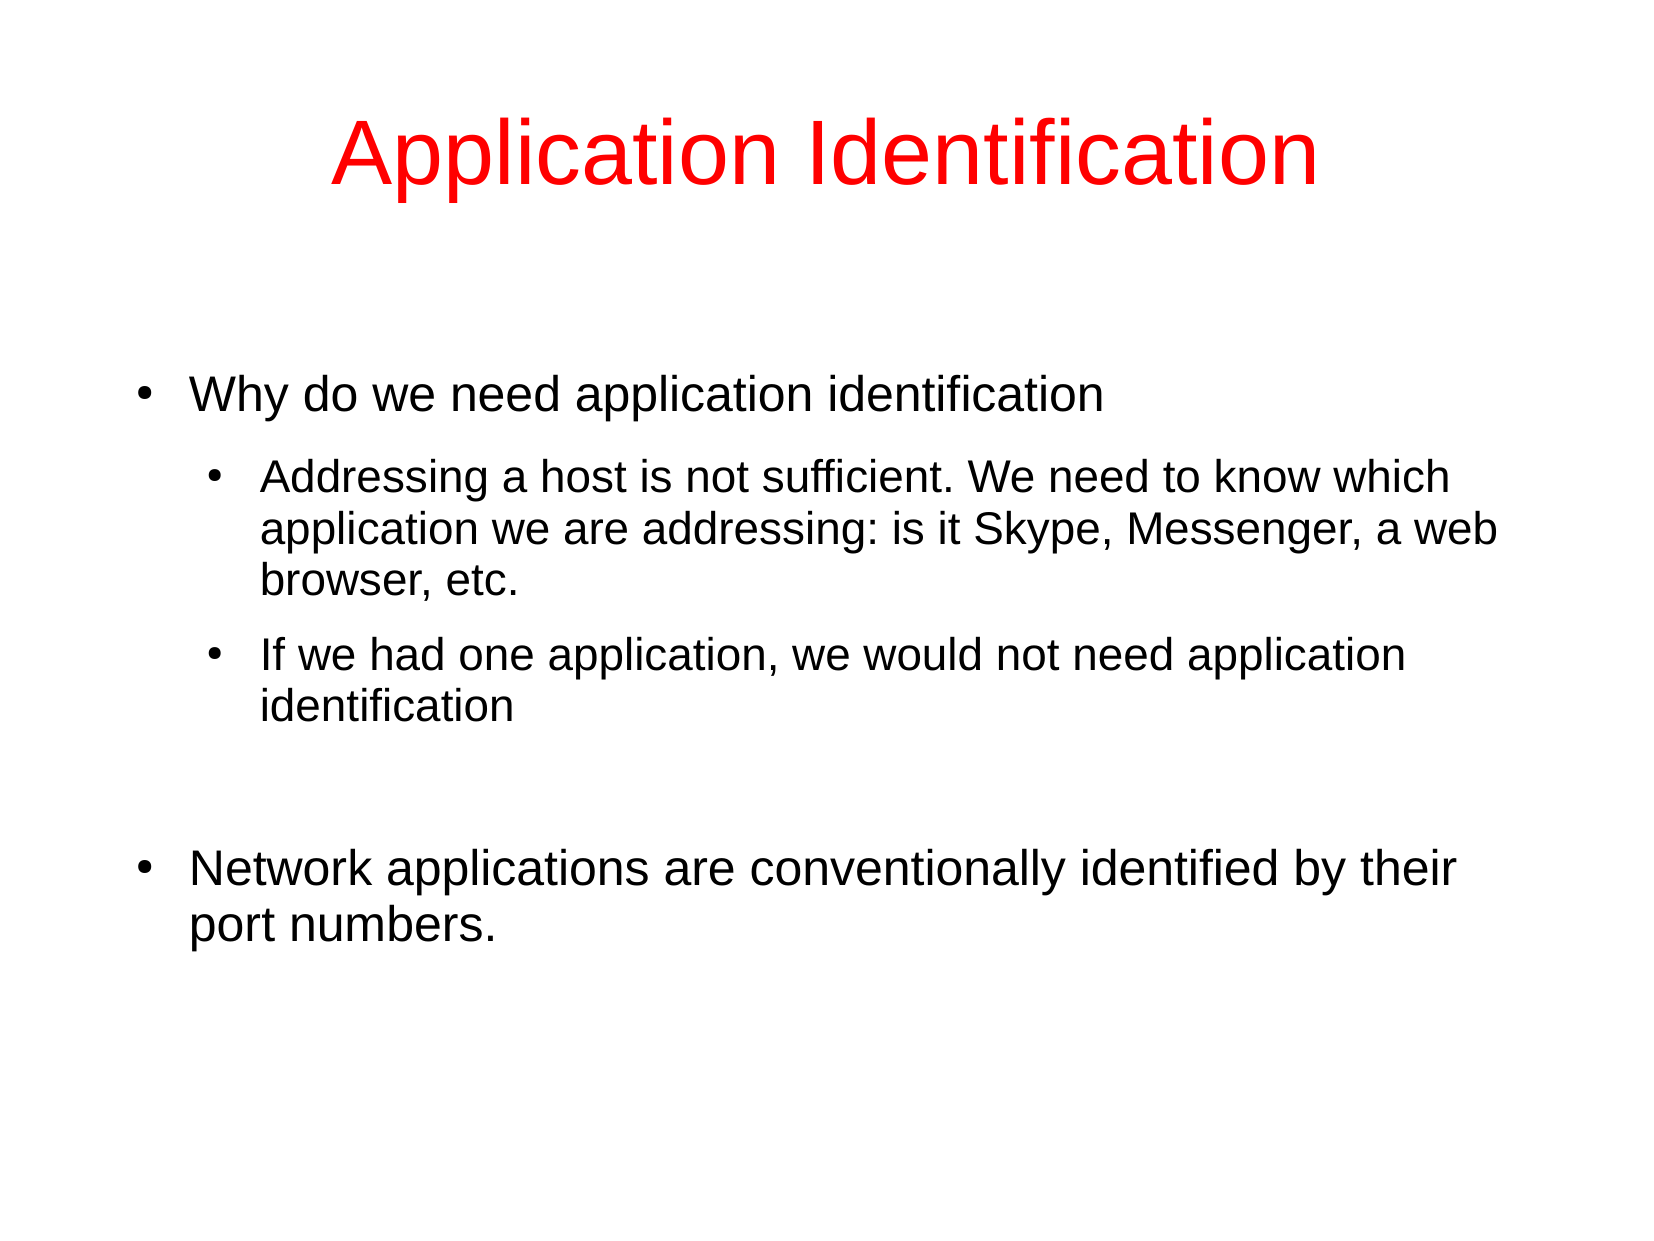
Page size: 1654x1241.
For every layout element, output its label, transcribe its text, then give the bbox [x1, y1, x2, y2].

title Application Identification [82, 49, 1571, 257]
list Why do we need application identification Addressing a host is not sufficient. We need to know which application we are addressing: is it Skype, Messenger, a web browser, etc. If we had one application, we would not need application identification Network applications are conventionally identified by their port numbers. [118, 366, 1548, 952]
